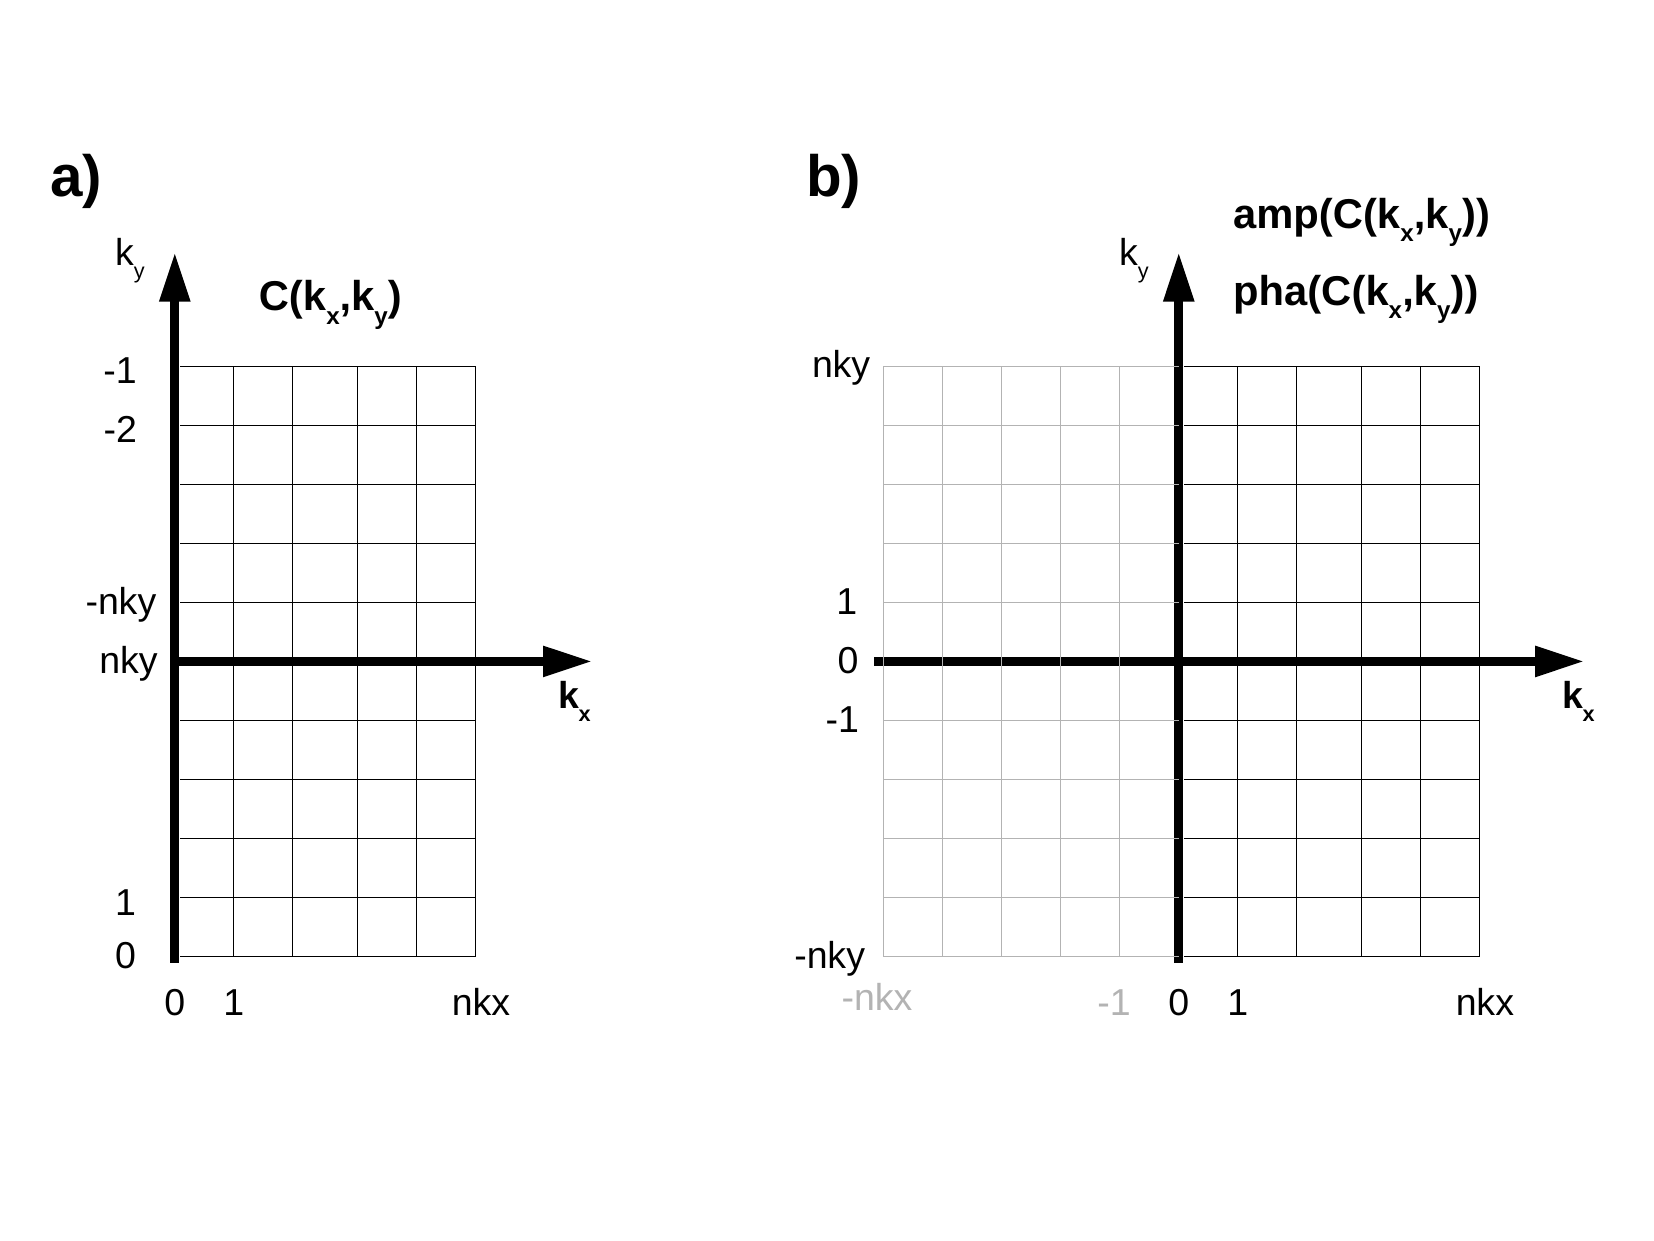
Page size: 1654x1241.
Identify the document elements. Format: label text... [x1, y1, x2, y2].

text_box pha(C(kx,ky)) [1218, 259, 1494, 332]
text_box -nky [70, 572, 192, 630]
text_box ky [1104, 224, 1164, 291]
text_box 1 [208, 974, 270, 1032]
text_box nky [797, 336, 896, 394]
text_box -nky [779, 927, 891, 984]
text_box -1 [88, 342, 163, 400]
text_box 1 [100, 874, 162, 931]
text_box 0 [1157, 974, 1212, 1032]
text_box kx [543, 667, 617, 734]
text_box -1 [1082, 974, 1157, 1032]
text_box nky [884, 367, 896, 394]
text_box 0 [149, 974, 208, 1032]
text_box 0 [100, 931, 162, 984]
text_box -2 [88, 401, 163, 459]
text_box b) [791, 135, 877, 216]
text_box a) [35, 135, 118, 216]
text_box amp(C(kx,ky)) [1218, 183, 1505, 255]
text_box nky [84, 631, 173, 689]
text_box kx [1547, 667, 1621, 734]
text_box ky [100, 224, 160, 291]
text_box -nkx [826, 968, 928, 1026]
text_box 0 [822, 631, 883, 689]
text_box -nky [884, 927, 891, 956]
text_box C(kx,ky) [243, 265, 417, 338]
text_box 1 [1212, 974, 1274, 1032]
text_box nkx [1441, 974, 1540, 1032]
text_box 1 [810, 572, 883, 630]
text_box -1 [810, 690, 883, 748]
text_box nkx [437, 974, 536, 1032]
